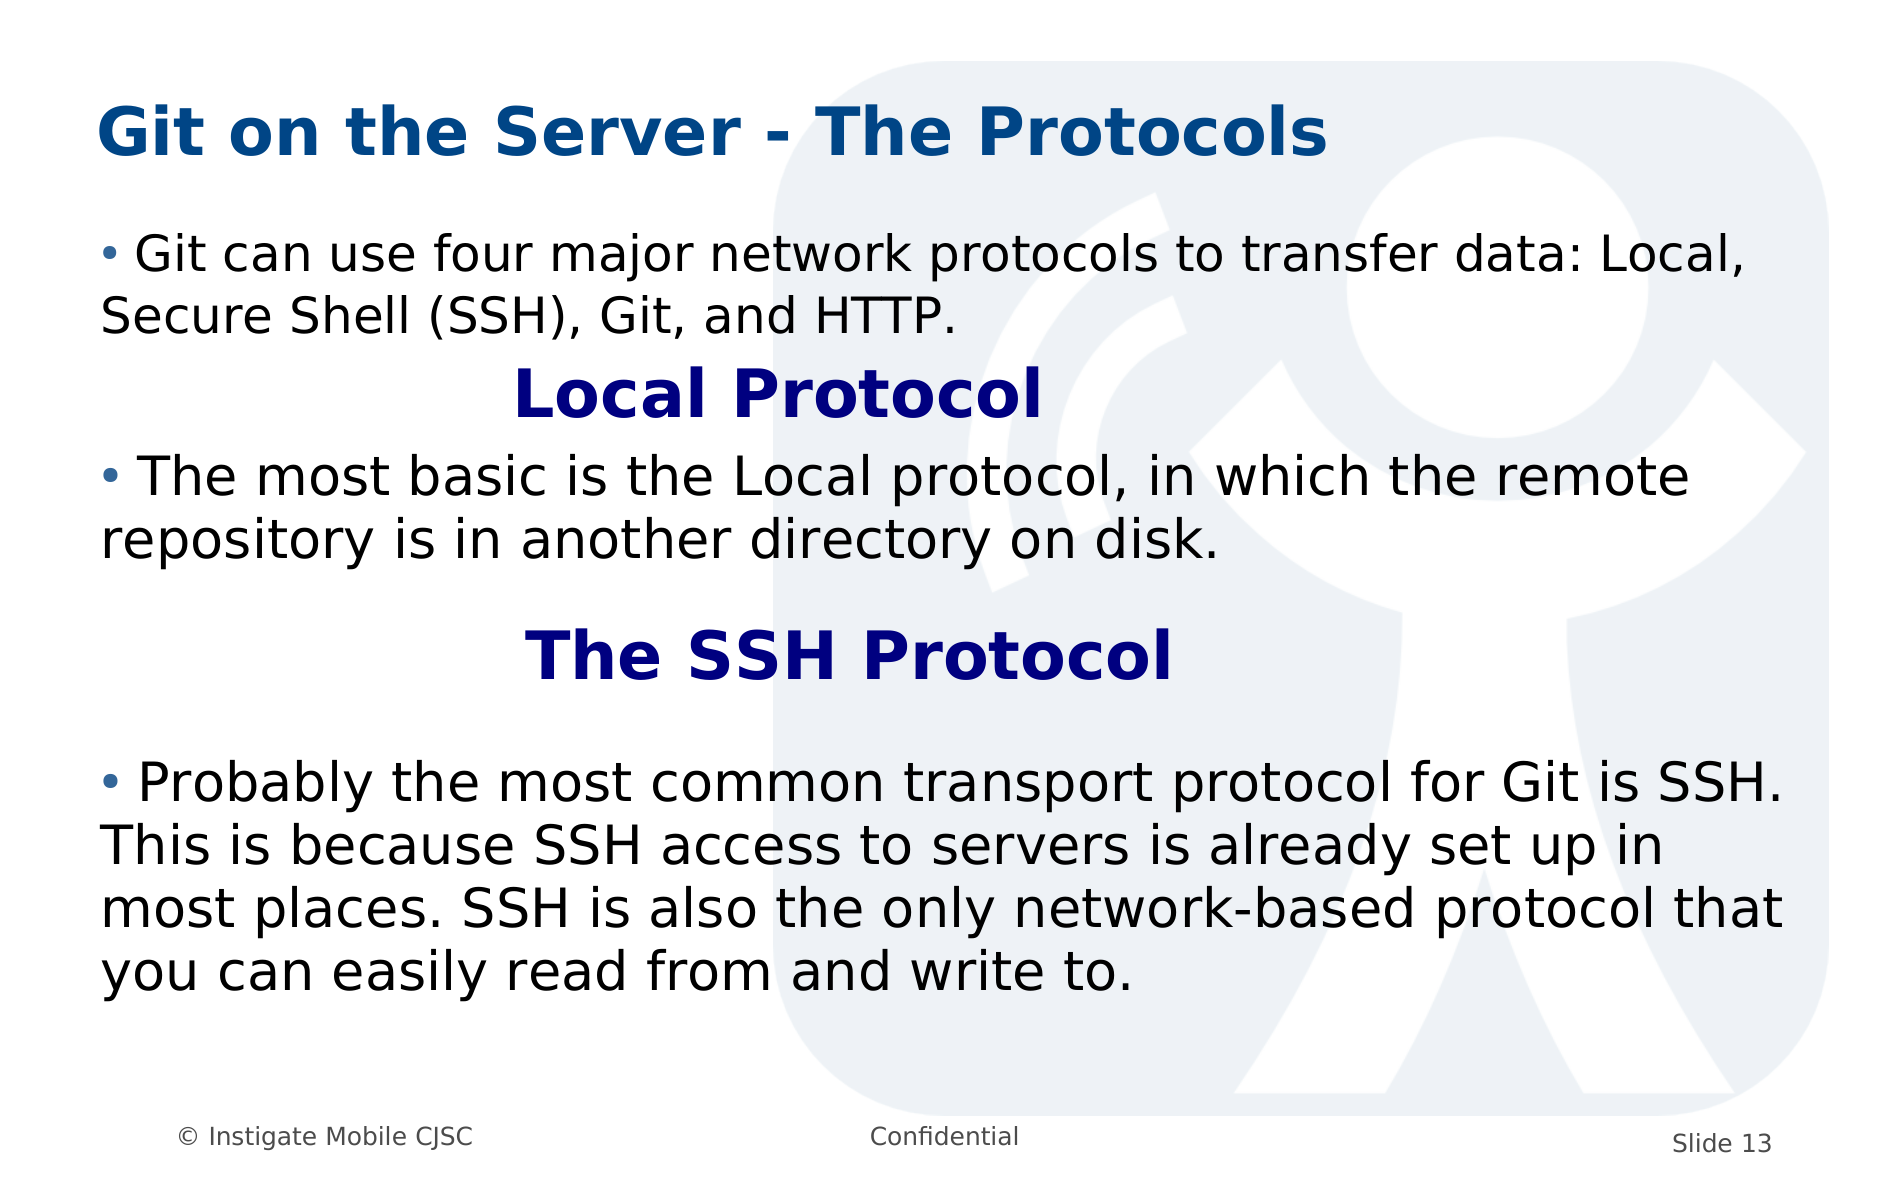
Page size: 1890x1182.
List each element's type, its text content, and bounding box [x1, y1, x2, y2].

title Git on the Server - The Protocols [96, 47, 1794, 217]
subtitle Git can use four major network protocols to transfer data: Local, Secure Shell (SSH), Git, and HTTP. The most basic is the Local protocol, in which the remote repository is in another directory on disk. Probably the most common transport protocol for Git is SSH. This is because SSH access to servers is already set up in most places. SSH is also the only network-based protocol that you can easily read from and write to. [100, 225, 1801, 1004]
title Local Protocol [487, 338, 1088, 451]
title The SSH Protocol [525, 600, 1238, 713]
